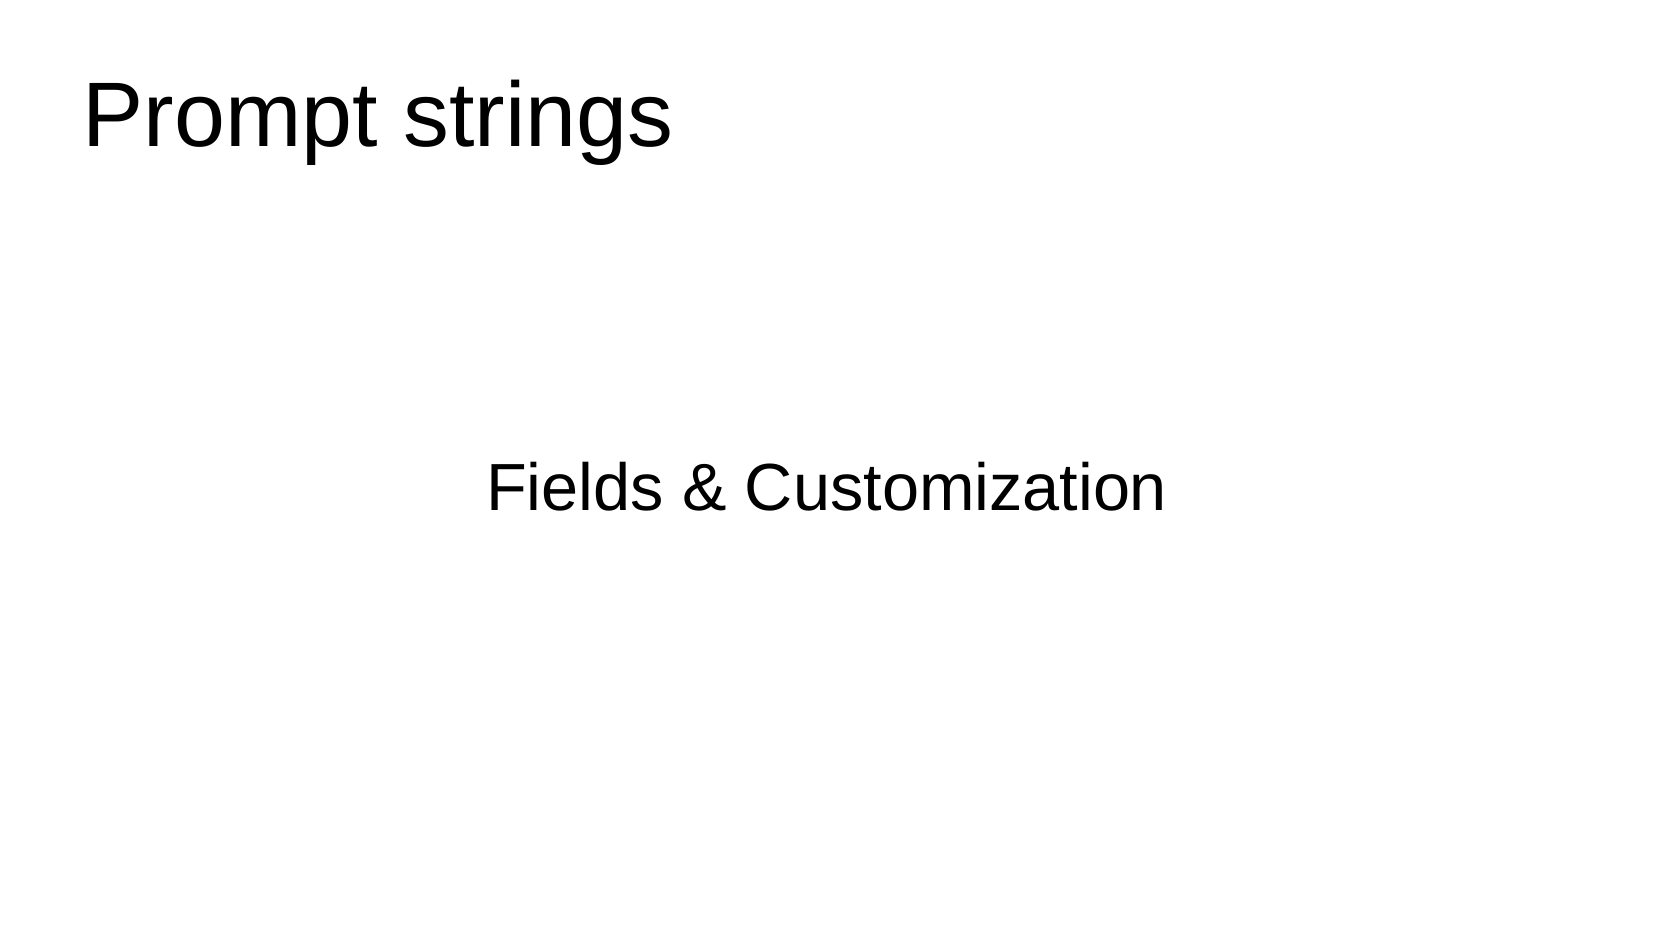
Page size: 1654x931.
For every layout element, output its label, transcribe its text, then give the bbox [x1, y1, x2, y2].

subtitle Fields & Customization [82, 217, 1571, 758]
title Prompt strings [82, 37, 1571, 193]
